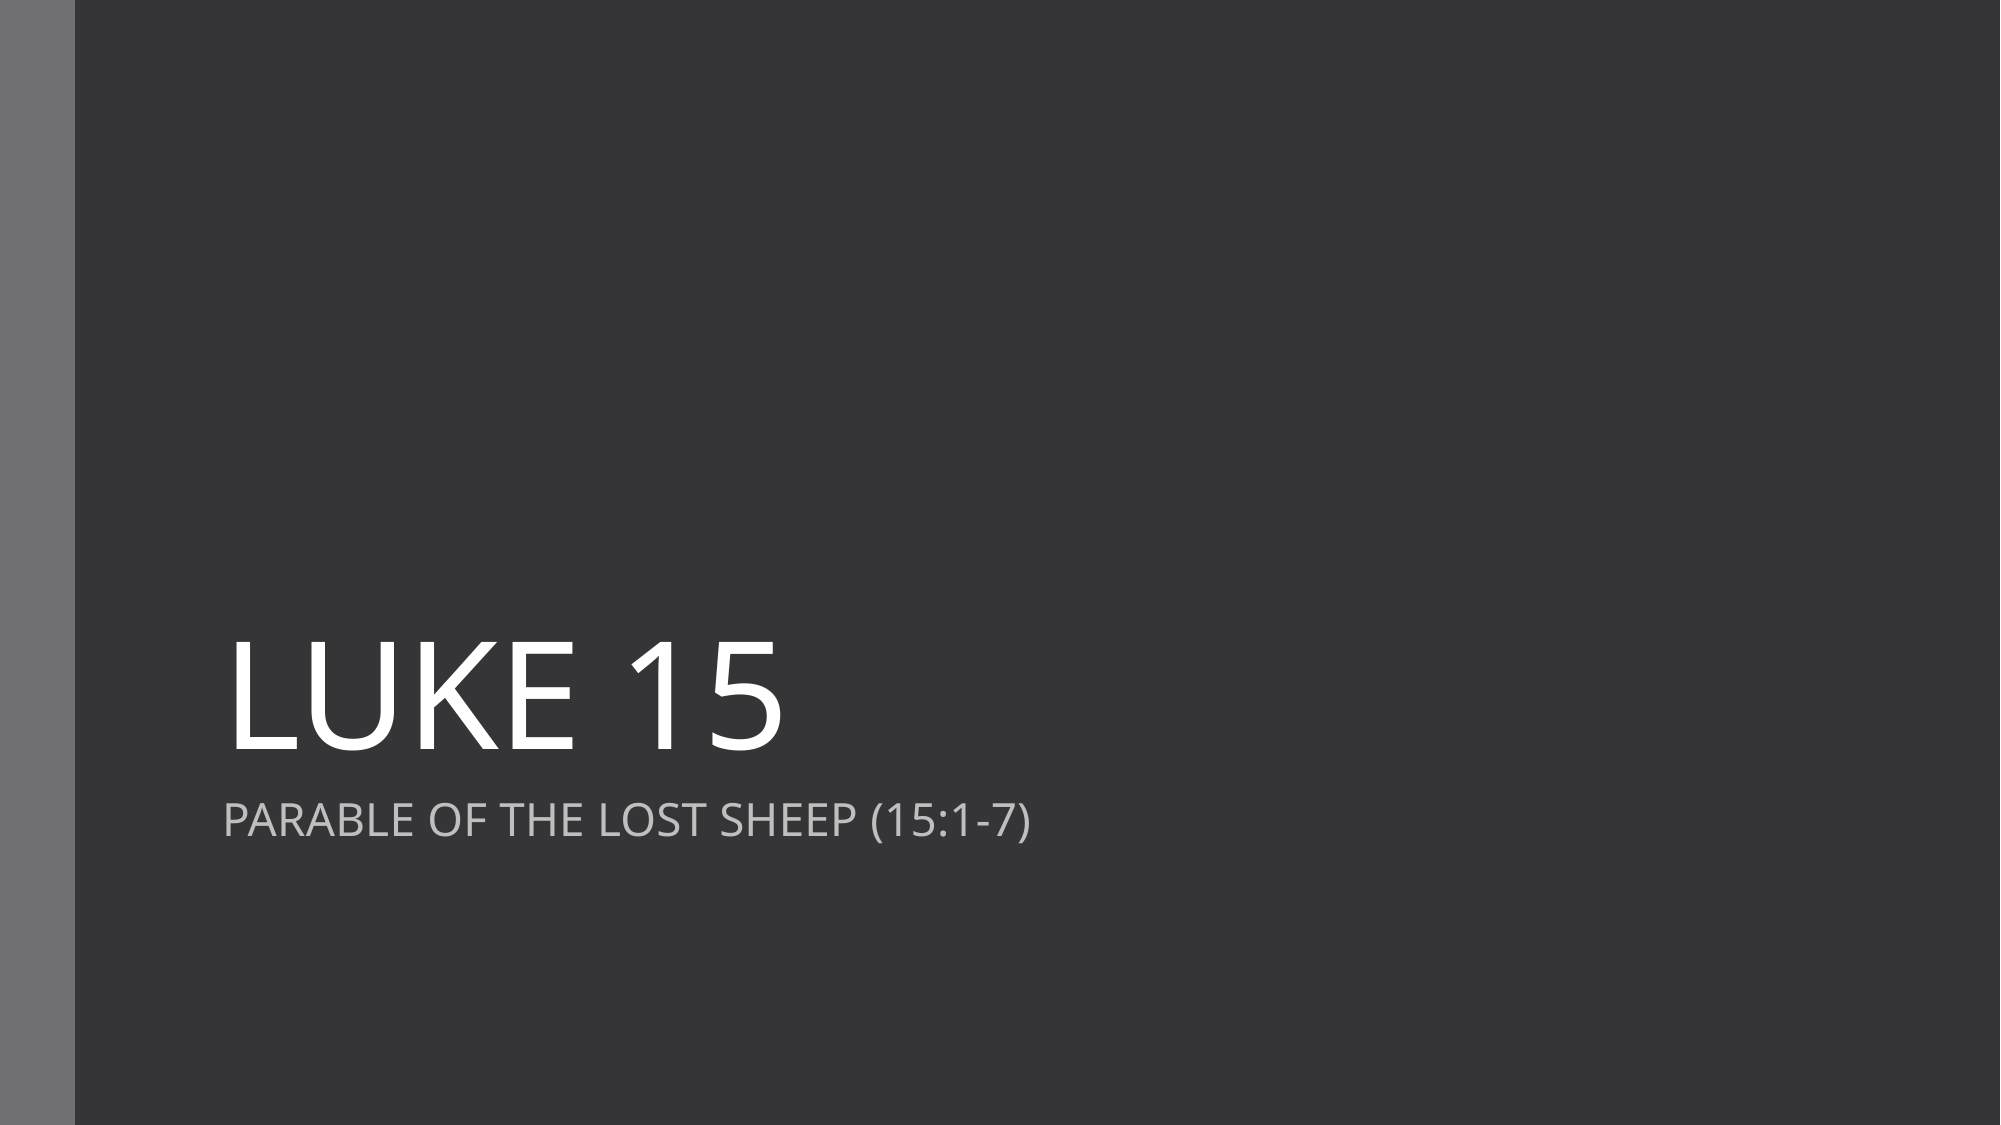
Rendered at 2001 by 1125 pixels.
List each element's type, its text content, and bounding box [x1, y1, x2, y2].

title LUKE 15 [206, 124, 1752, 787]
subtitle PARABLE OF THE LOST SHEEP (15:1-7) [206, 787, 1752, 1066]
